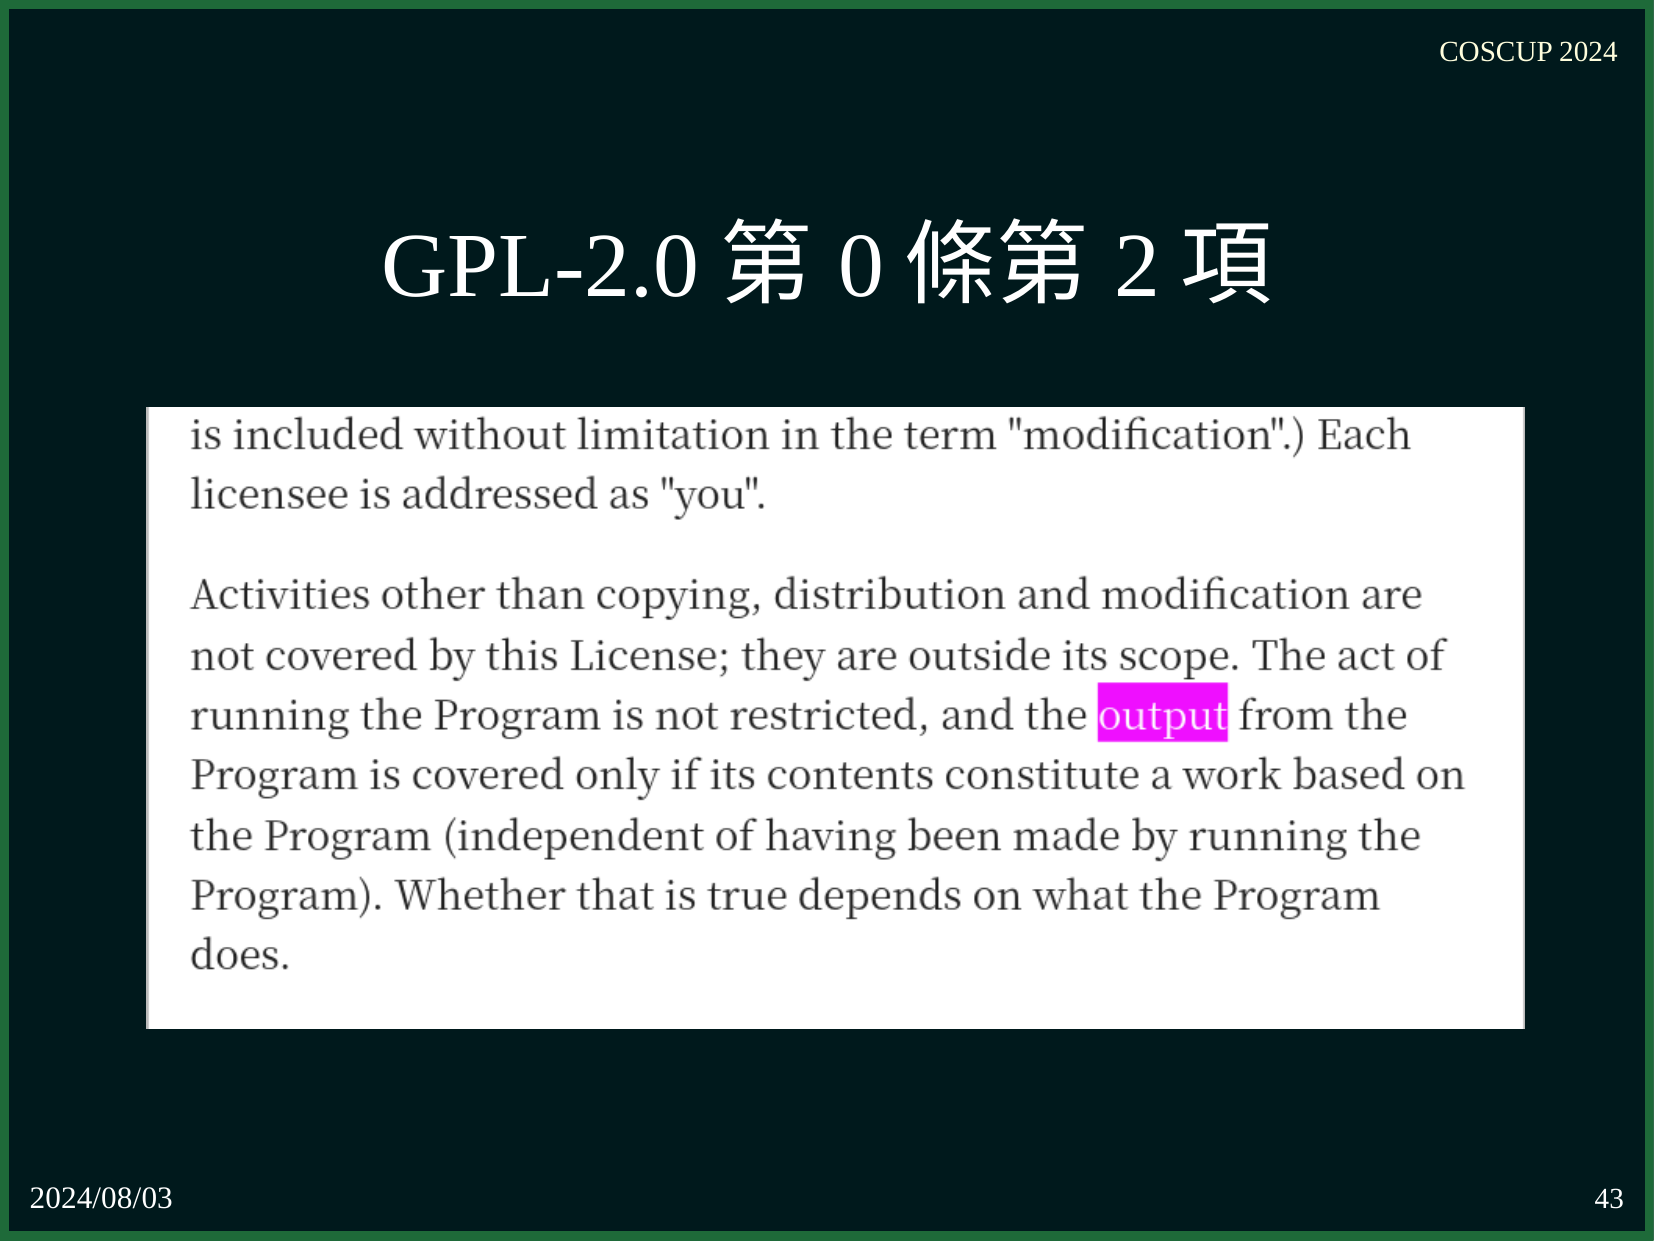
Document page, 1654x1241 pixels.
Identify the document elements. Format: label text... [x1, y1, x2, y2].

title GPL-2.0第0條第2項 [82, 188, 1571, 325]
picture [146, 407, 1525, 1029]
